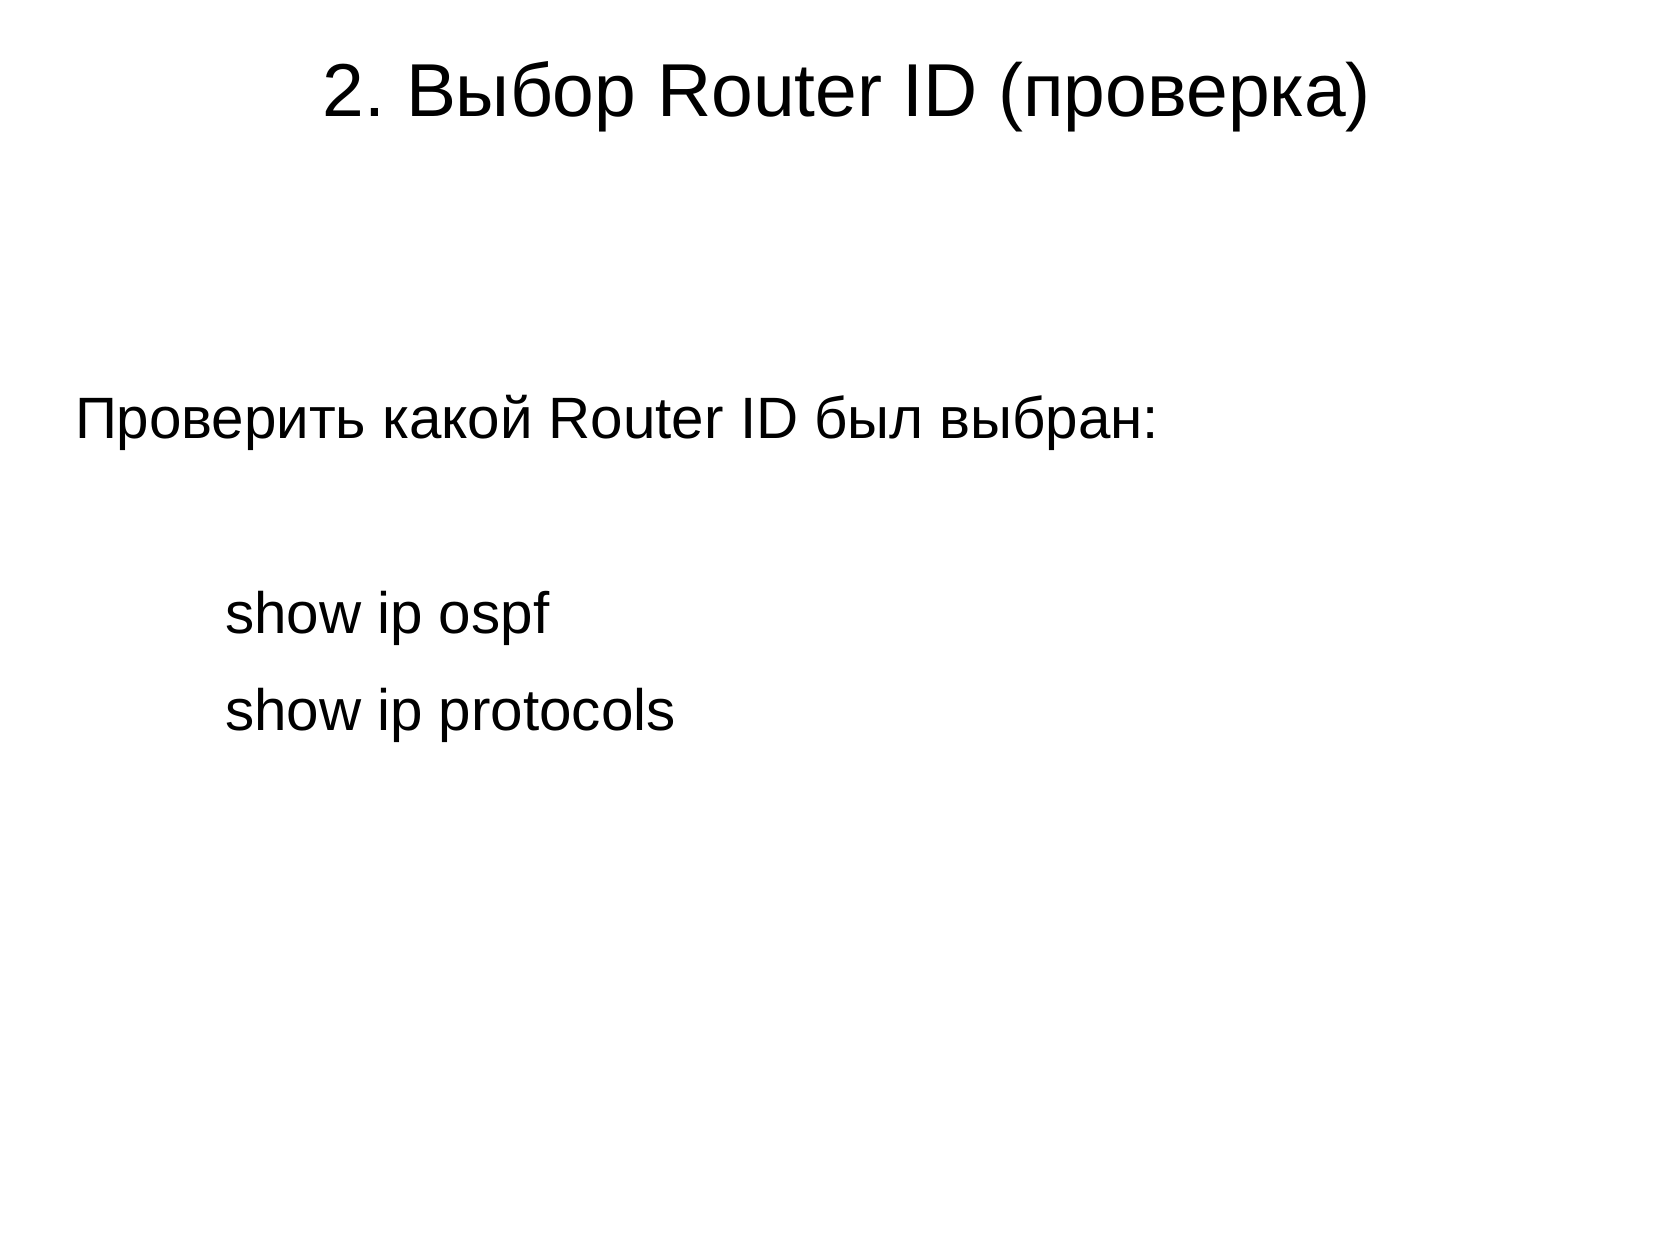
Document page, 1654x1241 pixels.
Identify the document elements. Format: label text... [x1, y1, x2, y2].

title 2. Выбор Router ID (проверка) [82, 48, 1613, 133]
text_box Проверить какой Router ID был выбран: show ip ospf show ip protocols [75, 187, 1613, 1104]
